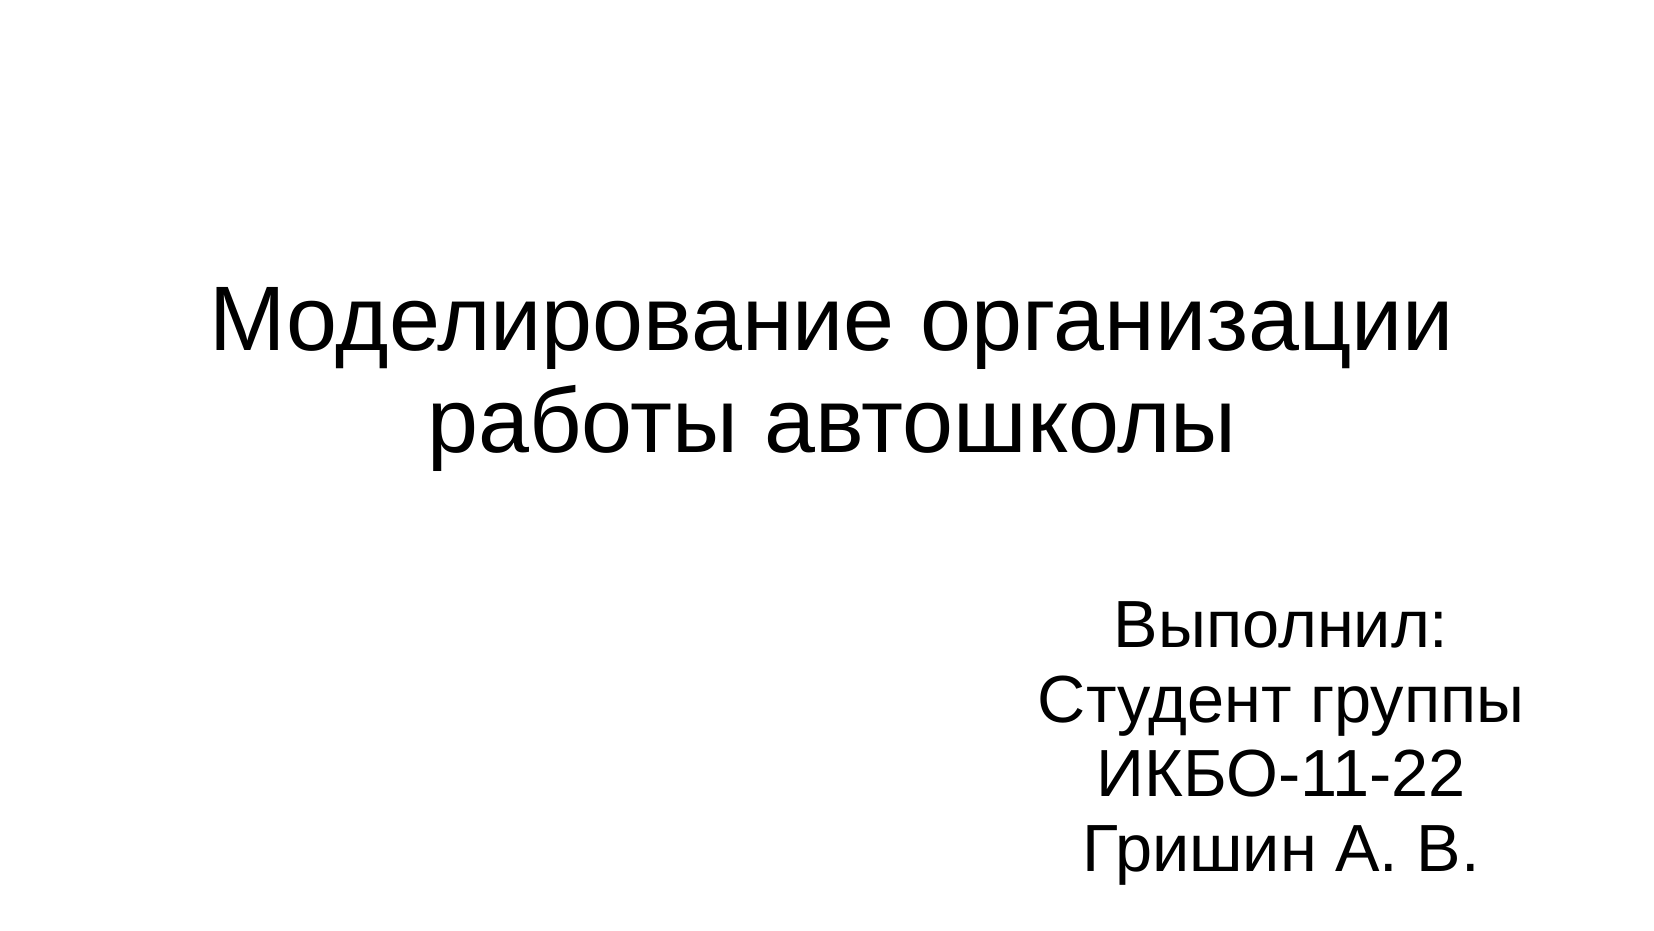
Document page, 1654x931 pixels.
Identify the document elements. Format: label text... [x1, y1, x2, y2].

title Моделирование организации работы автошколы [88, 267, 1577, 473]
subtitle Выполнил: Студент группы ИКБО-11-22 Гришин А. В. [938, 586, 1625, 886]
